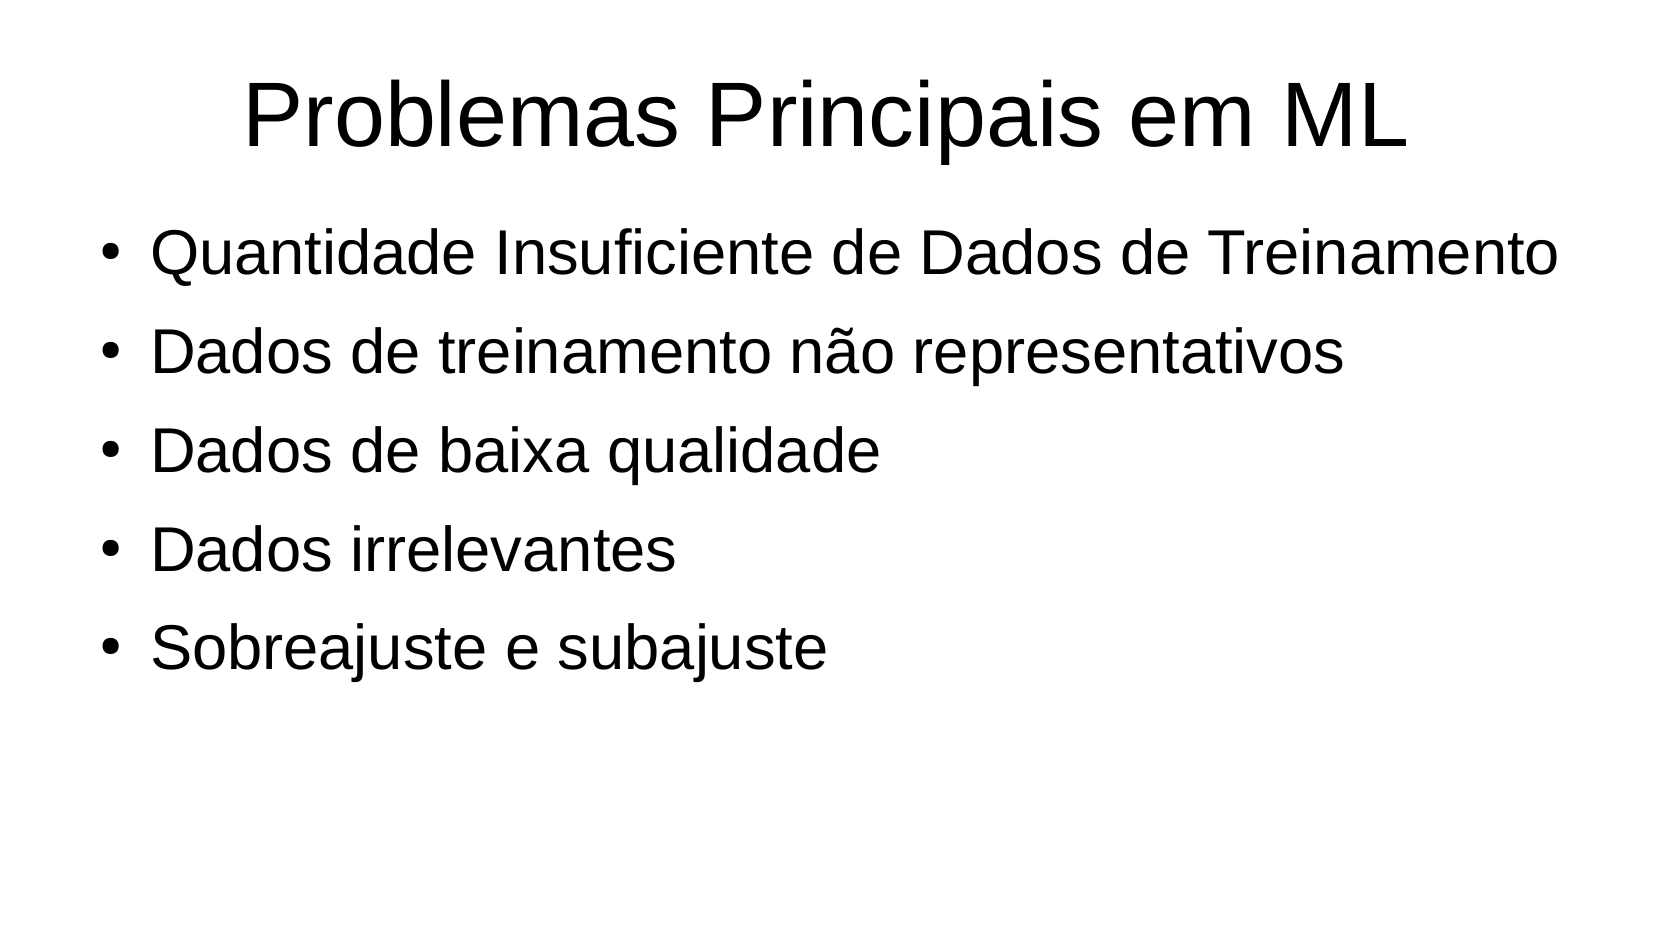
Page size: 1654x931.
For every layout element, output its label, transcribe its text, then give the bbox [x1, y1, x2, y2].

list Quantidade Insuficiente de Dados de Treinamento Dados de treinamento não representativos Dados de baixa qualidade Dados irrelevantes Sobreajuste e subajuste [82, 217, 1571, 758]
title Problemas Principais em ML [82, 37, 1571, 193]
